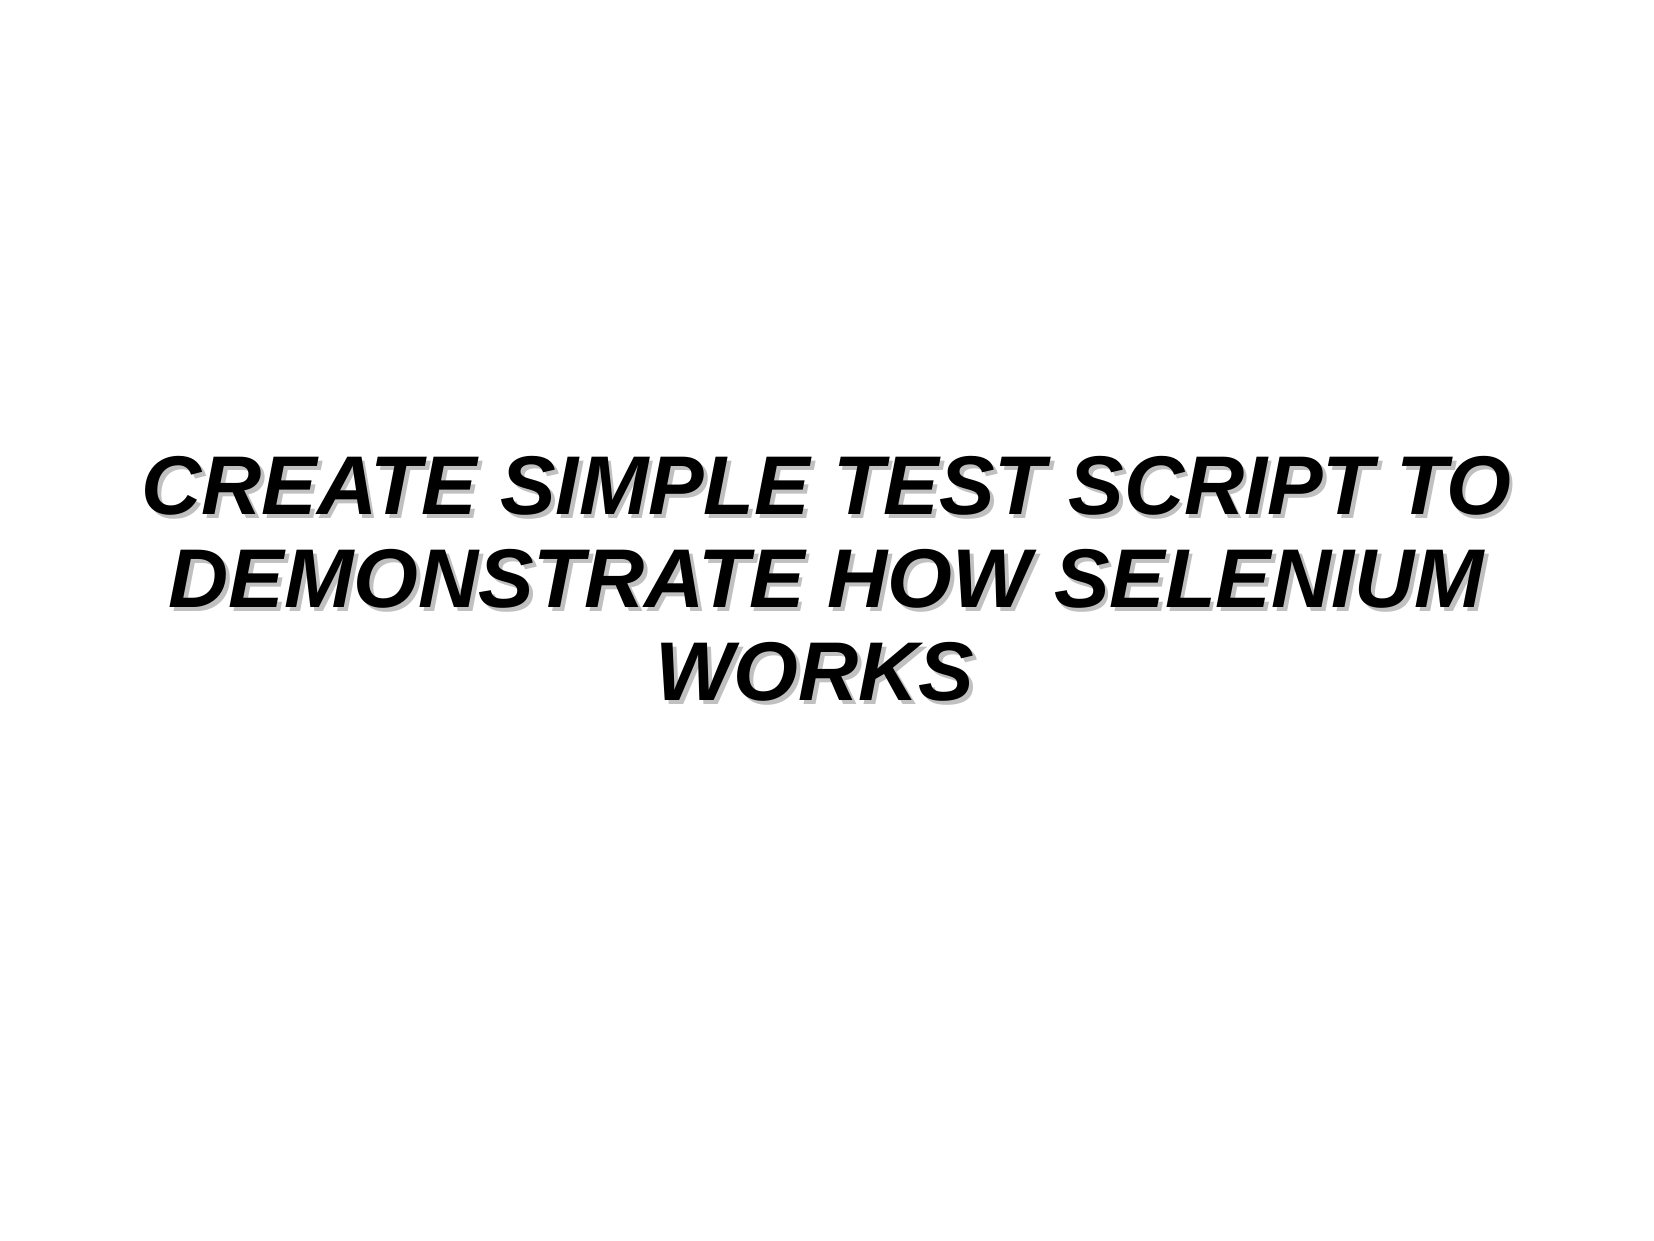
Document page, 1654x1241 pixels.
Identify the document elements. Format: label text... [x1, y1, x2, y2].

subtitle CREATE SIMPLE TEST SCRIPT TO DEMONSTRATE HOW SELENIUM WORKS [82, 49, 1571, 1109]
